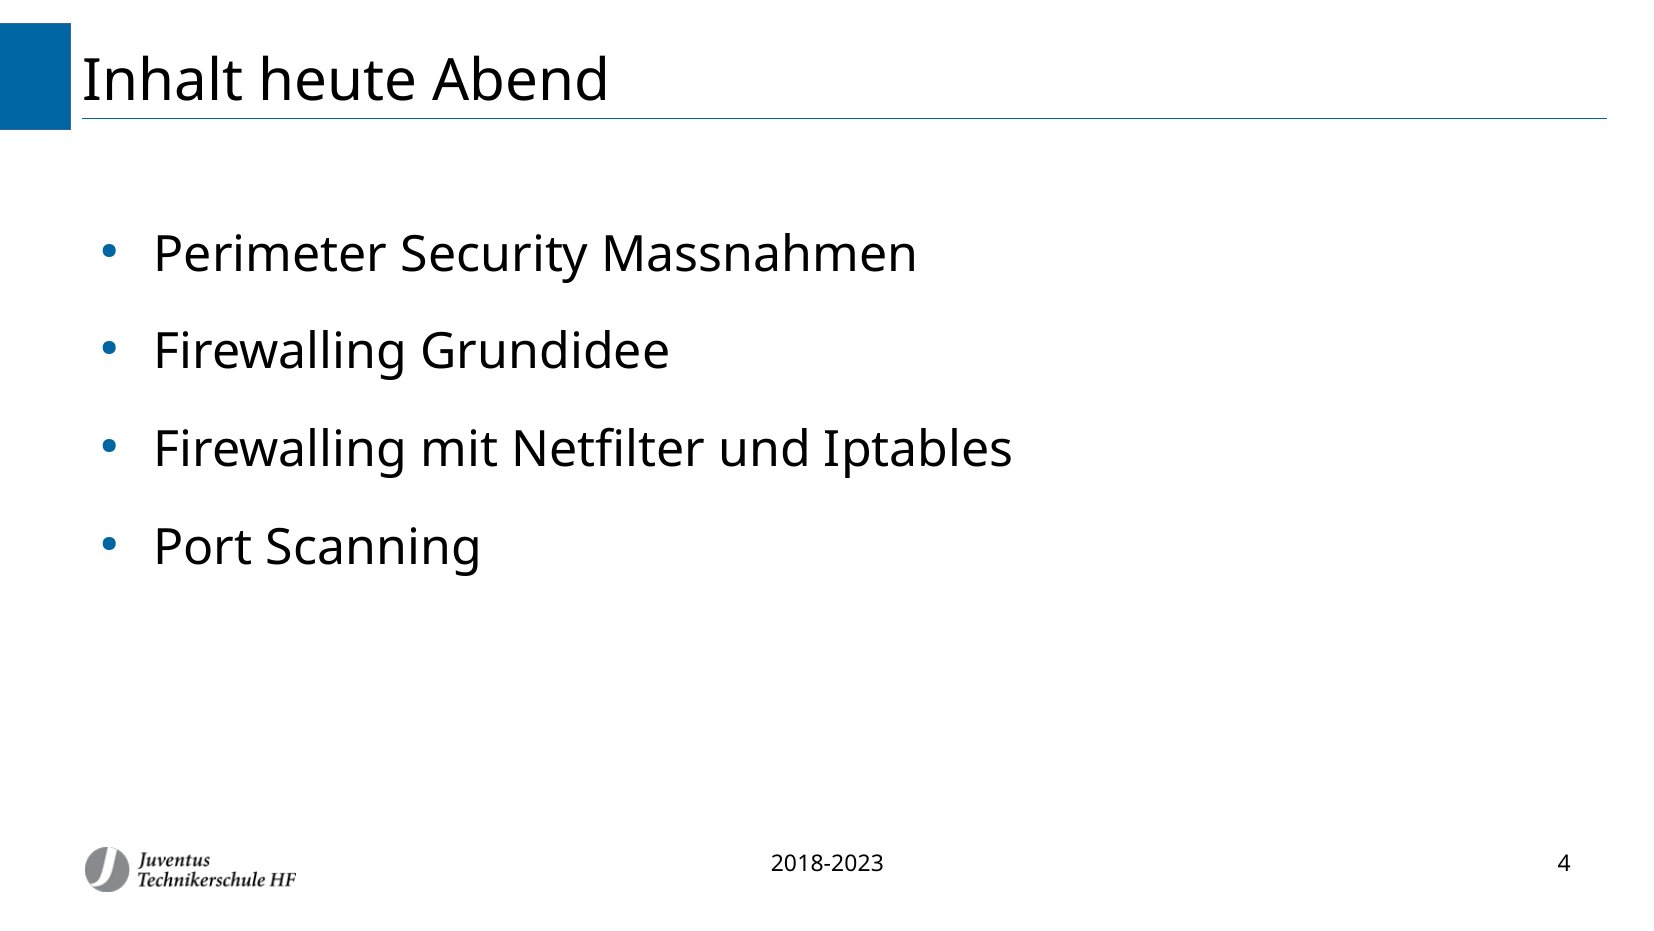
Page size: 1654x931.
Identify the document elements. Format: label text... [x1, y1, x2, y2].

picture [85, 847, 296, 892]
list Perimeter Security Massnahmen Firewalling Grundidee Firewalling mit Netfilter und Iptables Port Scanning [82, 217, 1571, 758]
title Inhalt heute Abend [82, 37, 1571, 119]
